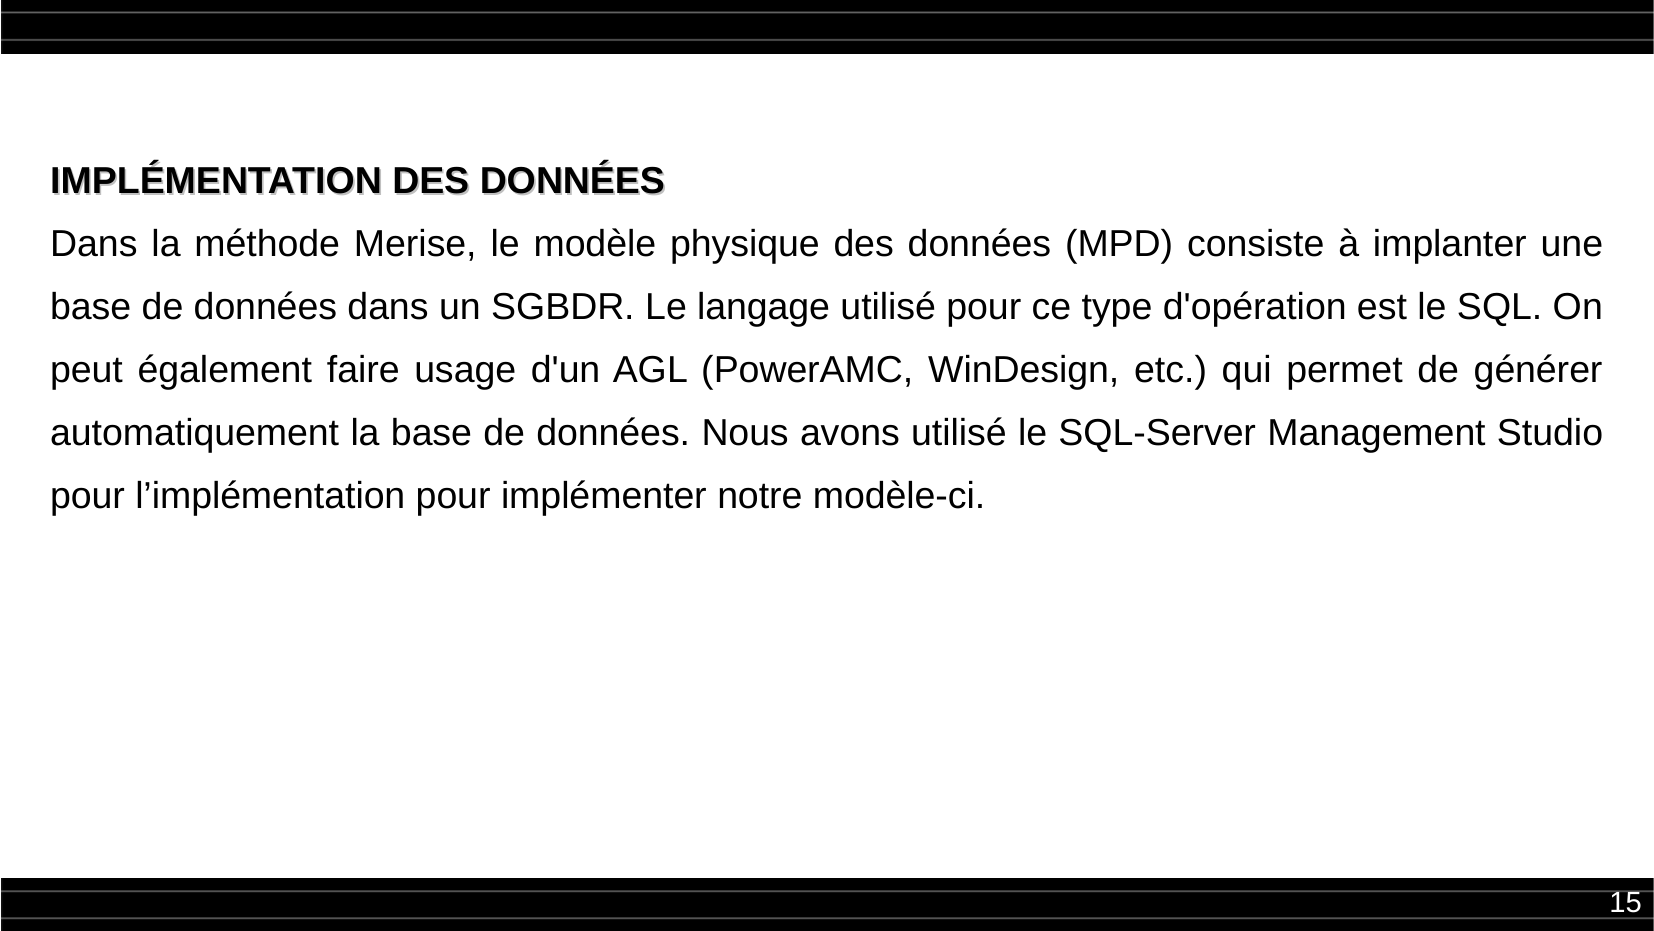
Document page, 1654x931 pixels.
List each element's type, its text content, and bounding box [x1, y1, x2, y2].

picture [1, 0, 1654, 54]
text_box IMPLÉMENTATION DES DONNÉES Dans la méthode Merise, le modèle physique des données (MPD) consiste à implanter une base de données dans un SGBDR. Le langage utilisé pour ce type d'opération est le SQL. On peut également faire usage d'un AGL (PowerAMC, WinDesign, etc.) qui permet de générer automatiquement la base de données. Nous avons utilisé le SQL-Server Management Studio pour l’implémentation pour implémenter notre modèle-ci. [35, 131, 1619, 650]
picture [1, 878, 1654, 931]
